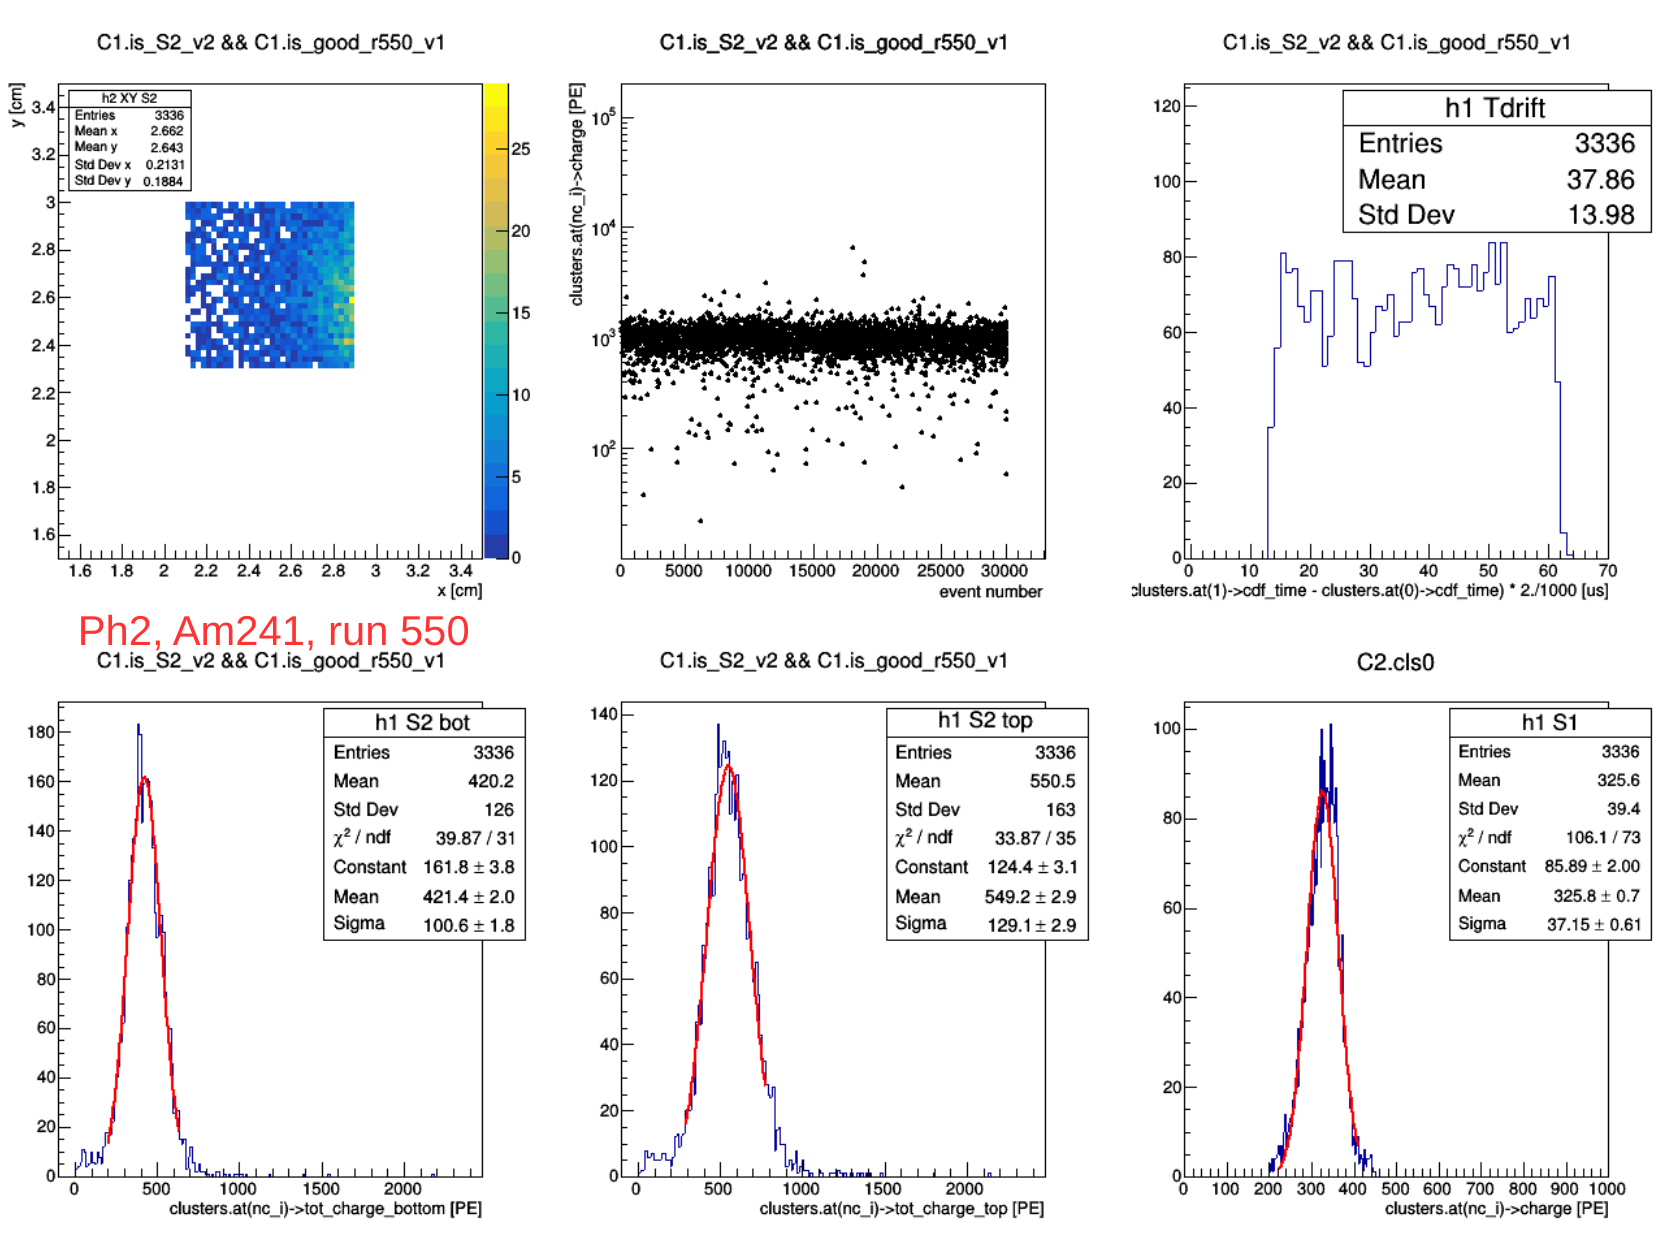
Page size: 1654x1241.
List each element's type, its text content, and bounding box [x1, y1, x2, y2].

picture [6, 21, 1654, 1226]
text_box Ph2, Am241, run 550 [0, 600, 616, 736]
